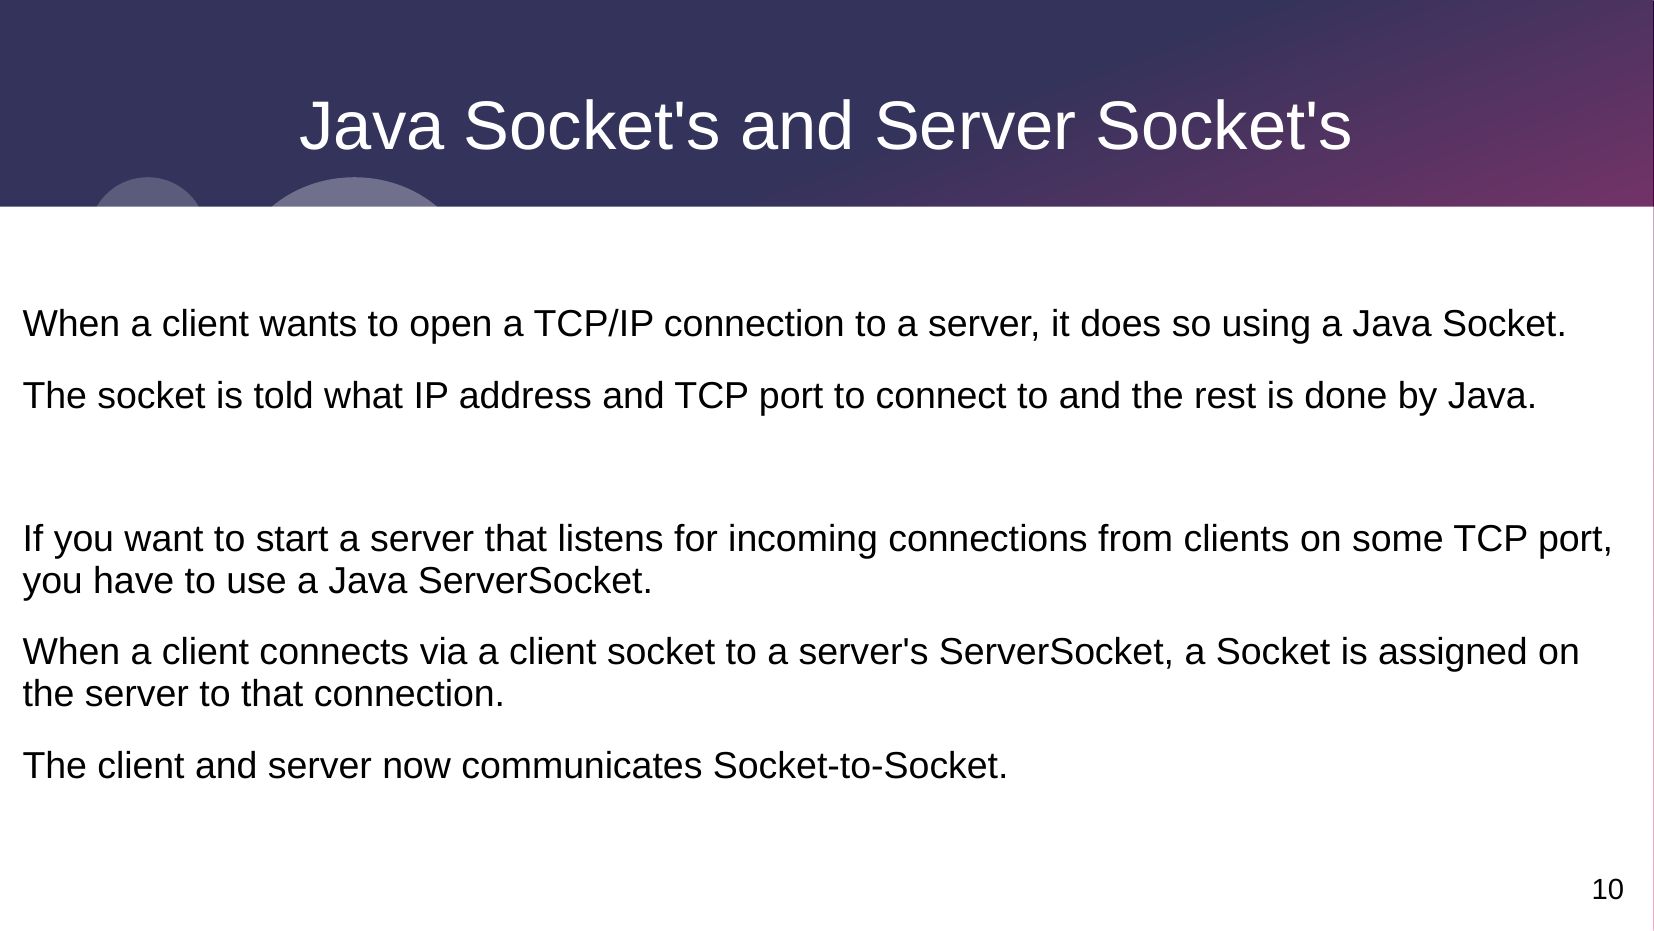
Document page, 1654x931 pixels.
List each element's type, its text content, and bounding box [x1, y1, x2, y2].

text_box When a client wants to open a TCP/IP connection to a server, it does so using a Java Socket. The socket is told what IP address and TCP port to connect to and the rest is done by Java. If you want to start a server that listens for incoming connections from clients on some TCP port, you have to use a Java ServerSocket. When a client connects via a client socket to a server's ServerSocket, a Socket is assigned on the server to that connection. The client and server now communicates Socket-to-Socket. [7, 295, 1654, 709]
title Java Socket's and Server Socket's [88, 44, 1565, 207]
